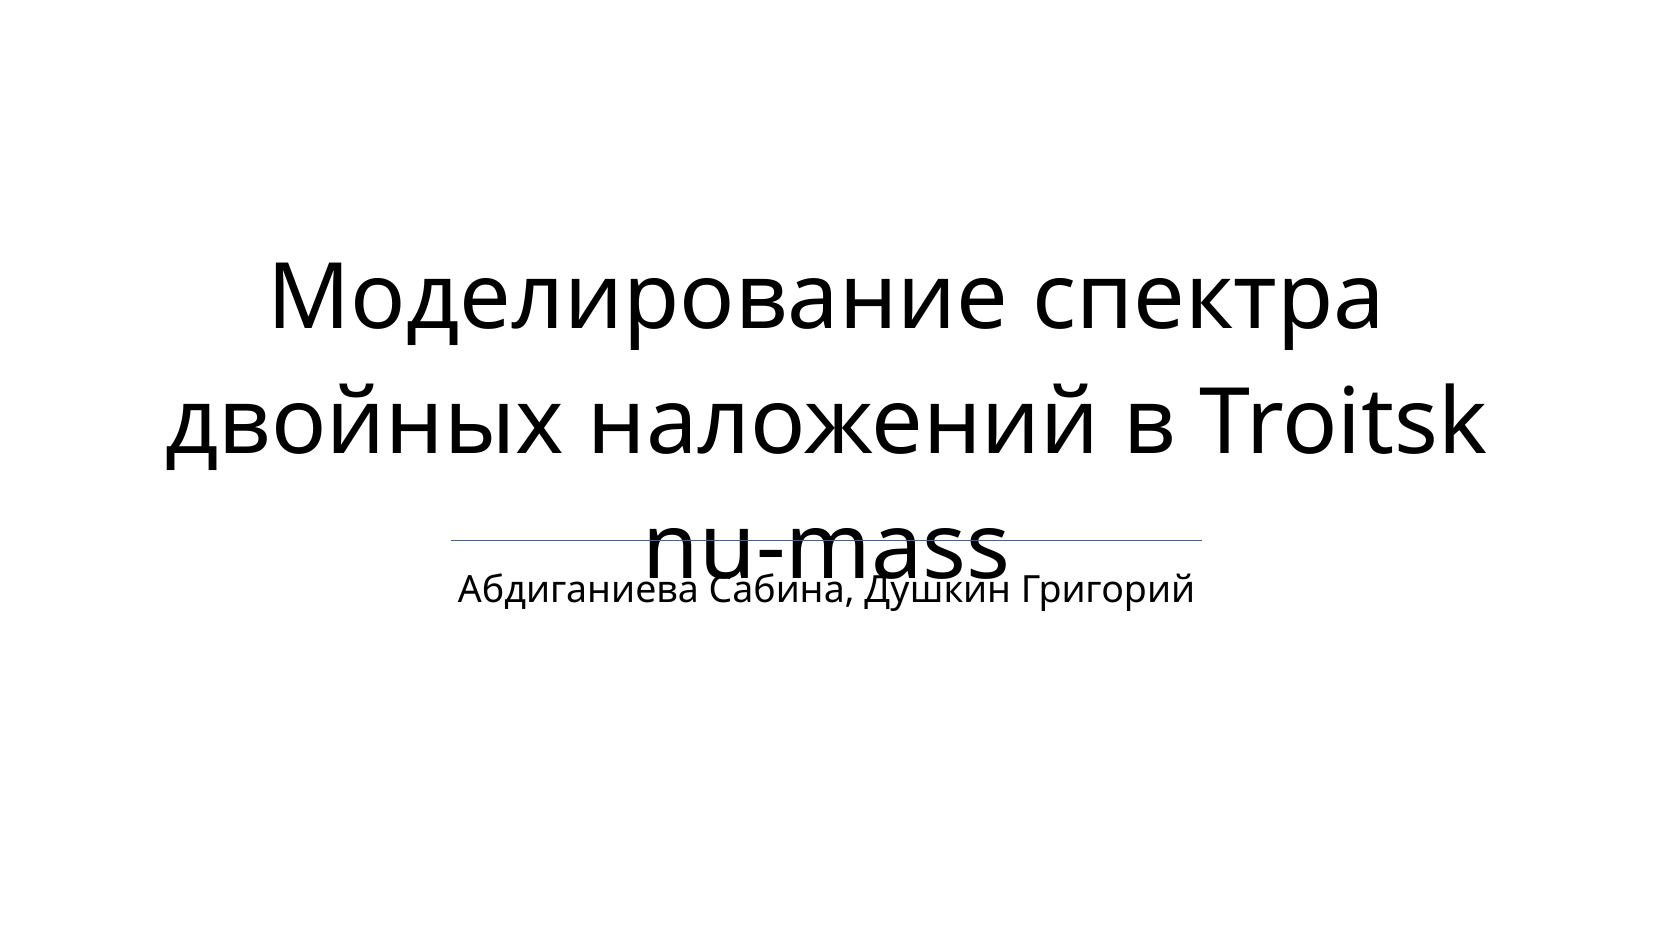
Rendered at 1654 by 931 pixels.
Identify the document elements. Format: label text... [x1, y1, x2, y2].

title Моделирование спектра двойных наложений в Troitsk nu-mass [82, 312, 1571, 524]
text_box Абдиганиева Сабина, Душкин Григорий [414, 554, 1240, 613]
